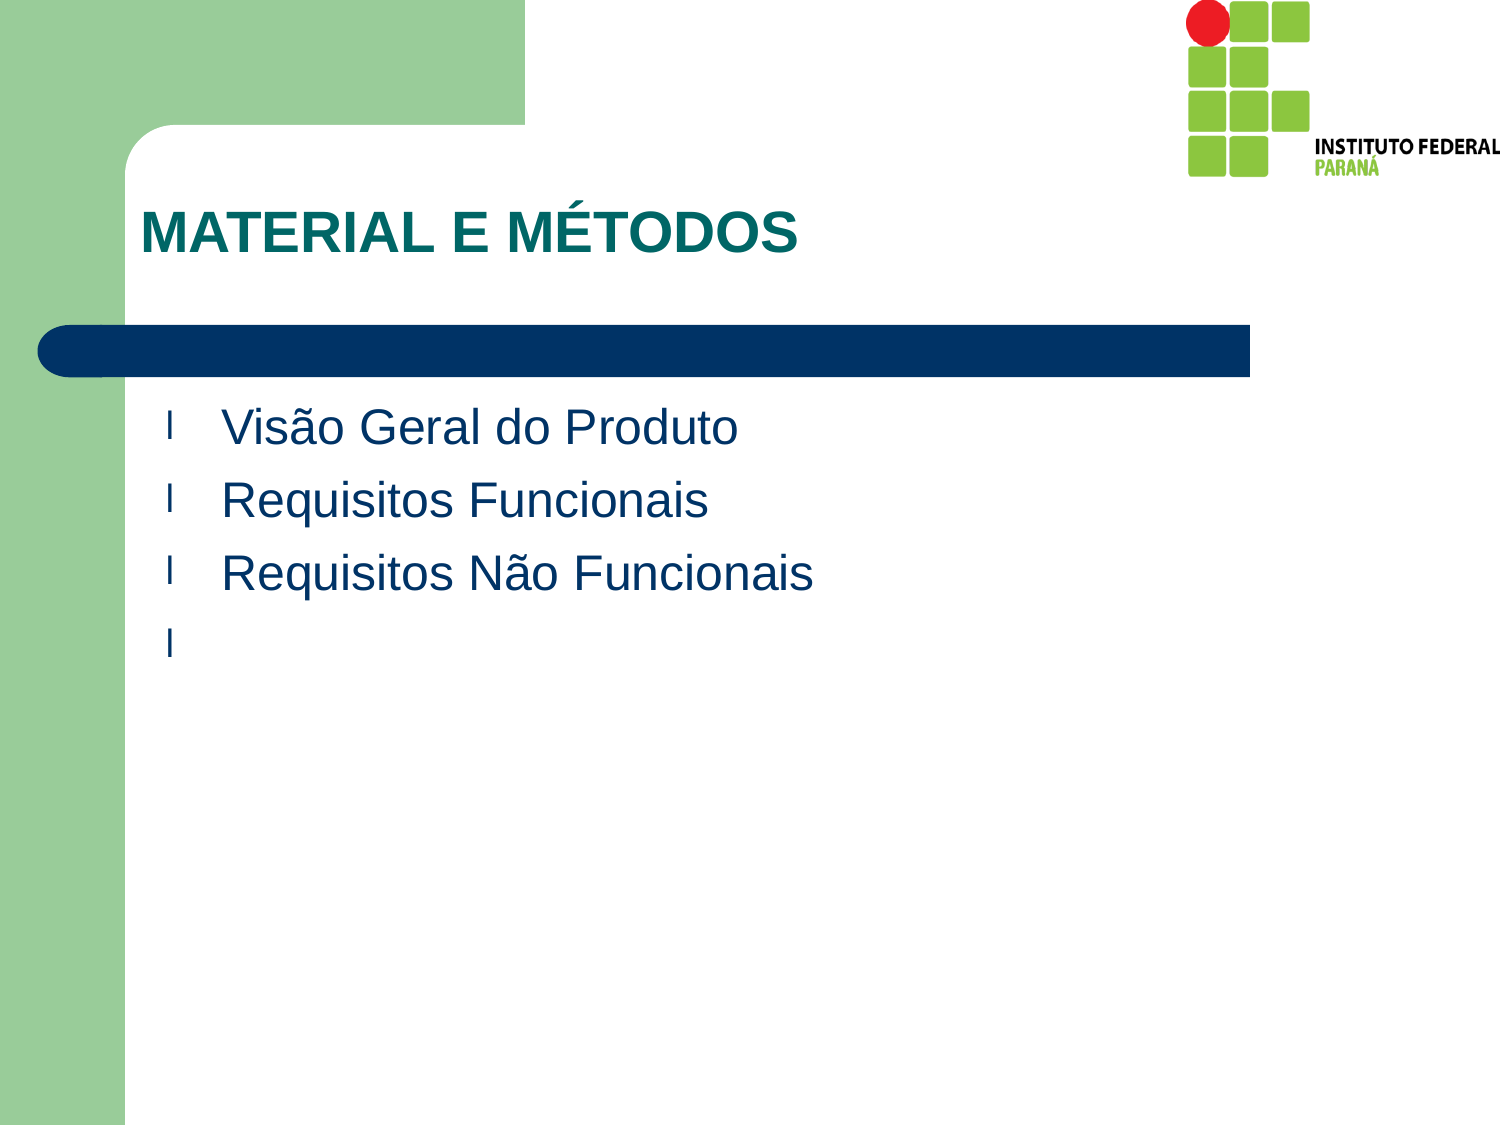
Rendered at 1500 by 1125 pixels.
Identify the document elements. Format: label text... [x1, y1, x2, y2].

list Visão Geral do Produto Requisitos Funcionais Requisitos Não Funcionais [150, 387, 1463, 1001]
picture [1186, 0, 1500, 125]
title MATERIAL E MÉTODOS [125, 125, 1500, 273]
